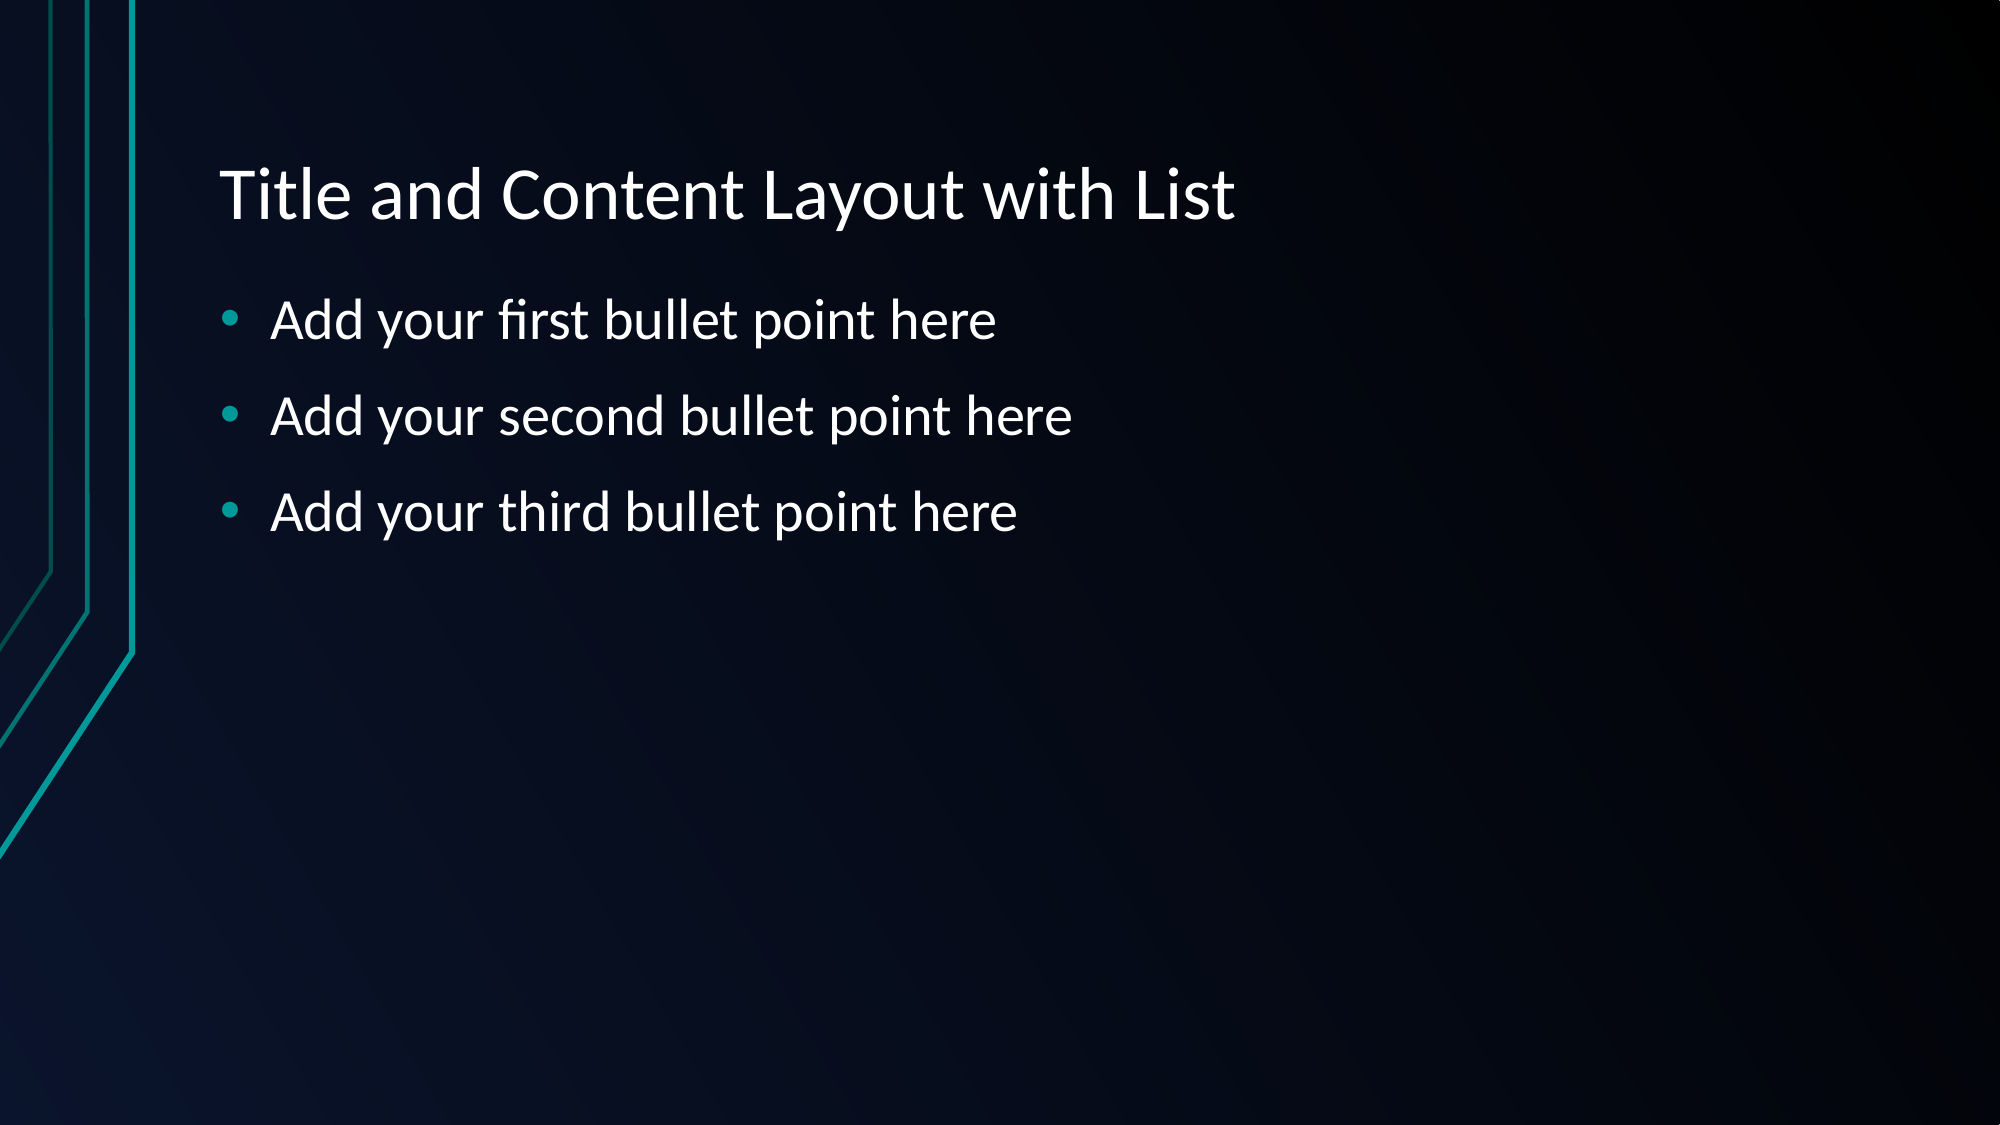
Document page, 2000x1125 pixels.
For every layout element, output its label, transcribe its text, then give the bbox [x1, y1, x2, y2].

title Title and Content Layout with List [199, 45, 1900, 246]
list Add your first bullet point here Add your second bullet point here Add your third bullet point here [199, 279, 1900, 1012]
